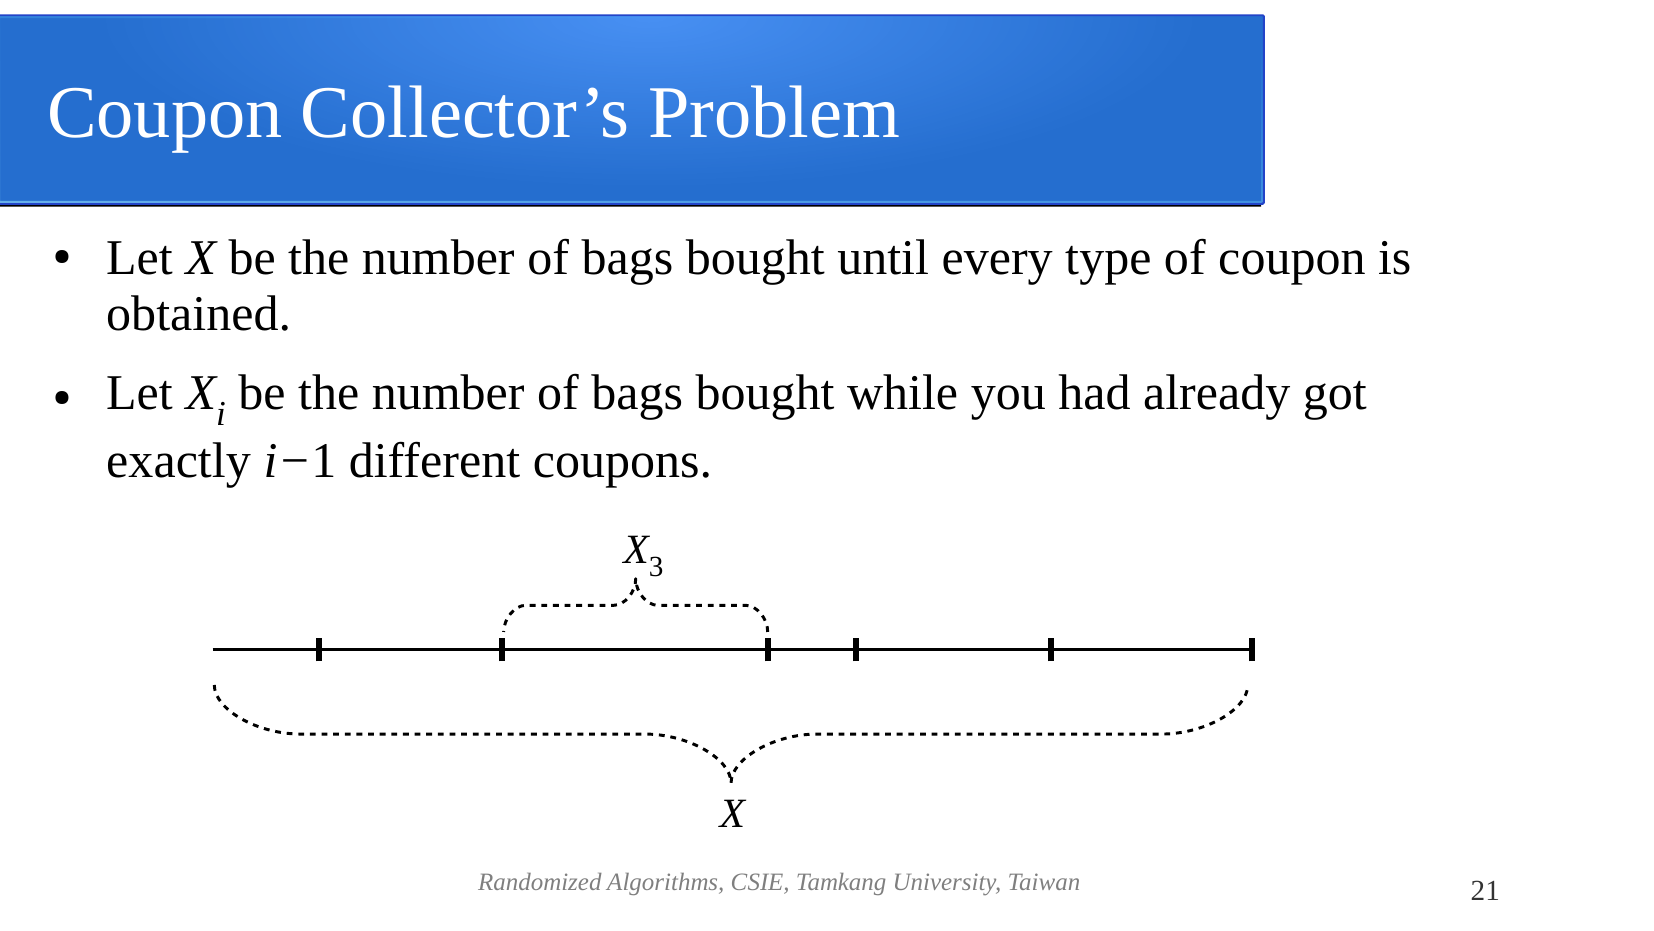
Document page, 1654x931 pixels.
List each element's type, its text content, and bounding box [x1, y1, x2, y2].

list Let X be the number of bags bought until every type of coupon is obtained. Let Xi be the number of bags bought while you had already got exactly i−1 different coupons. [35, 230, 1524, 770]
title Coupon Collector’s Problem [47, 35, 1199, 189]
text_box X [679, 783, 786, 847]
text_box X3 [608, 518, 680, 603]
